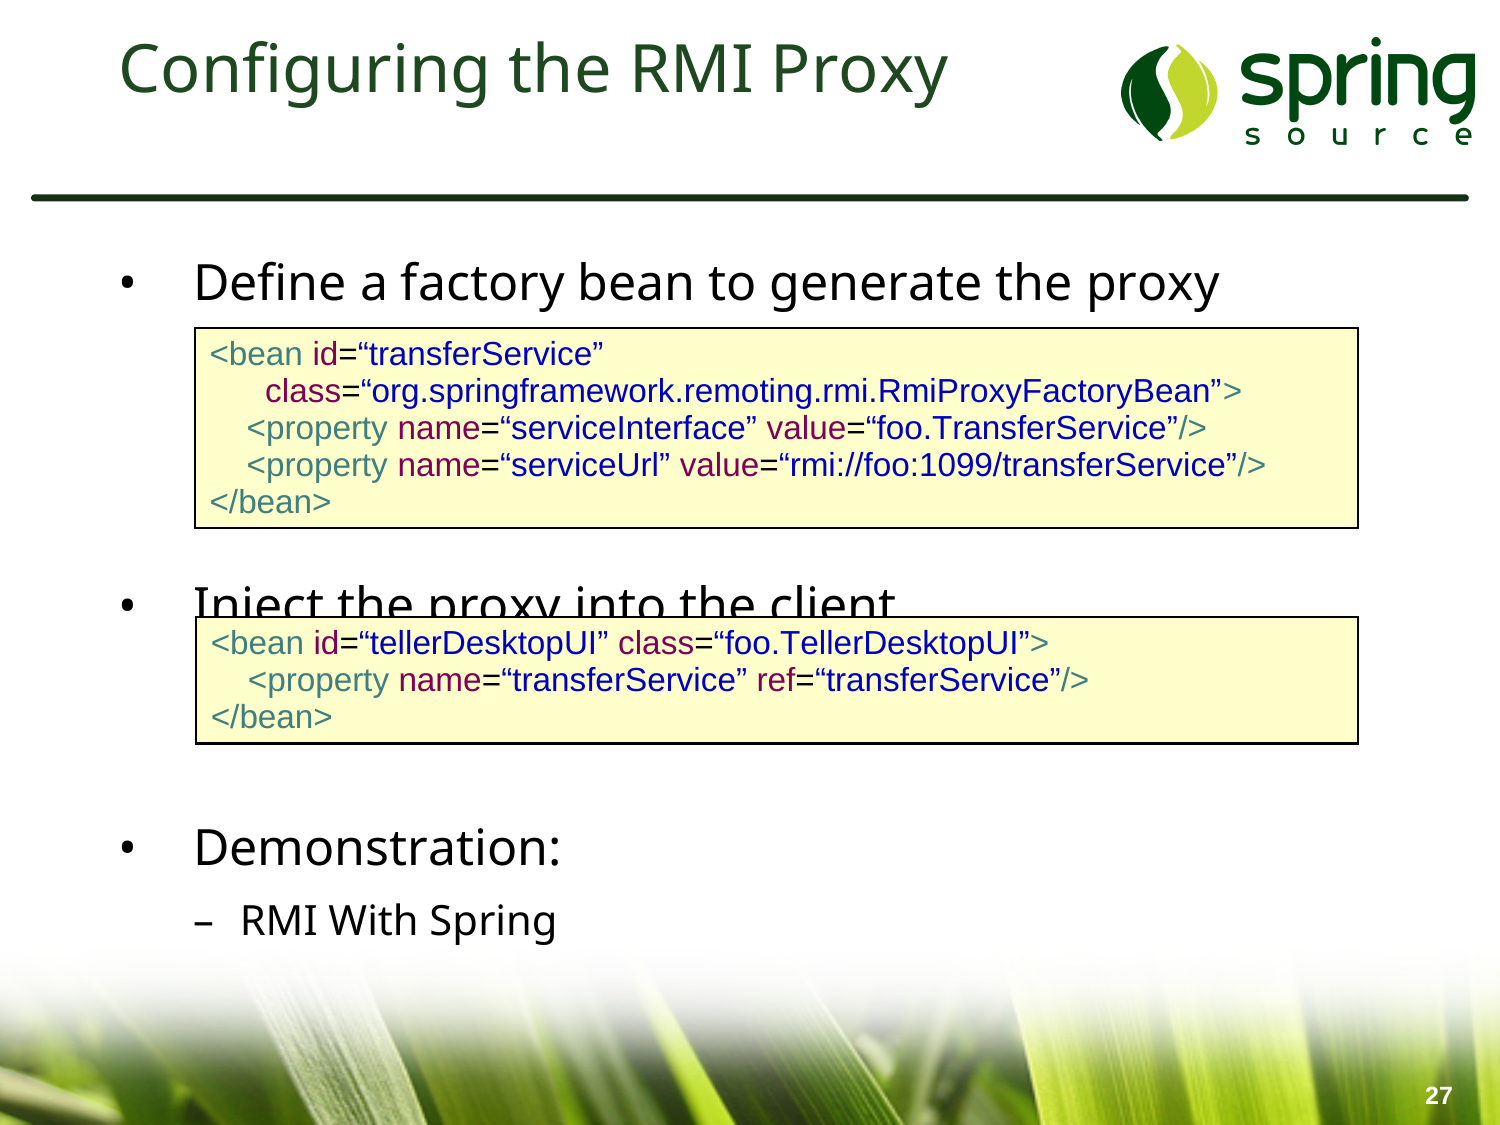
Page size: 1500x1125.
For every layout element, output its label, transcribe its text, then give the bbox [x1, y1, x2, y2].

text_box <bean id=“transferService” class=“org.springframework.remoting.rmi.RmiProxyFactoryBean”> <property name=“serviceInterface” value=“foo.TransferService”/> <property name=“serviceUrl” value=“rmi://foo:1099/transferService”/> </bean> [194, 327, 1359, 529]
picture [0, 944, 1500, 1125]
title Configuring the RMI Proxy [103, 13, 1136, 176]
list Define a factory bean to generate the proxy Inject the proxy into the client Demonstration: RMI With Spring [103, 239, 1394, 903]
text_box <bean id=“tellerDesktopUI” class=“foo.TellerDesktopUI”> <property name=“transferService” ref=“transferService”/> </bean> [196, 616, 1359, 744]
picture [1136, 37, 1475, 145]
